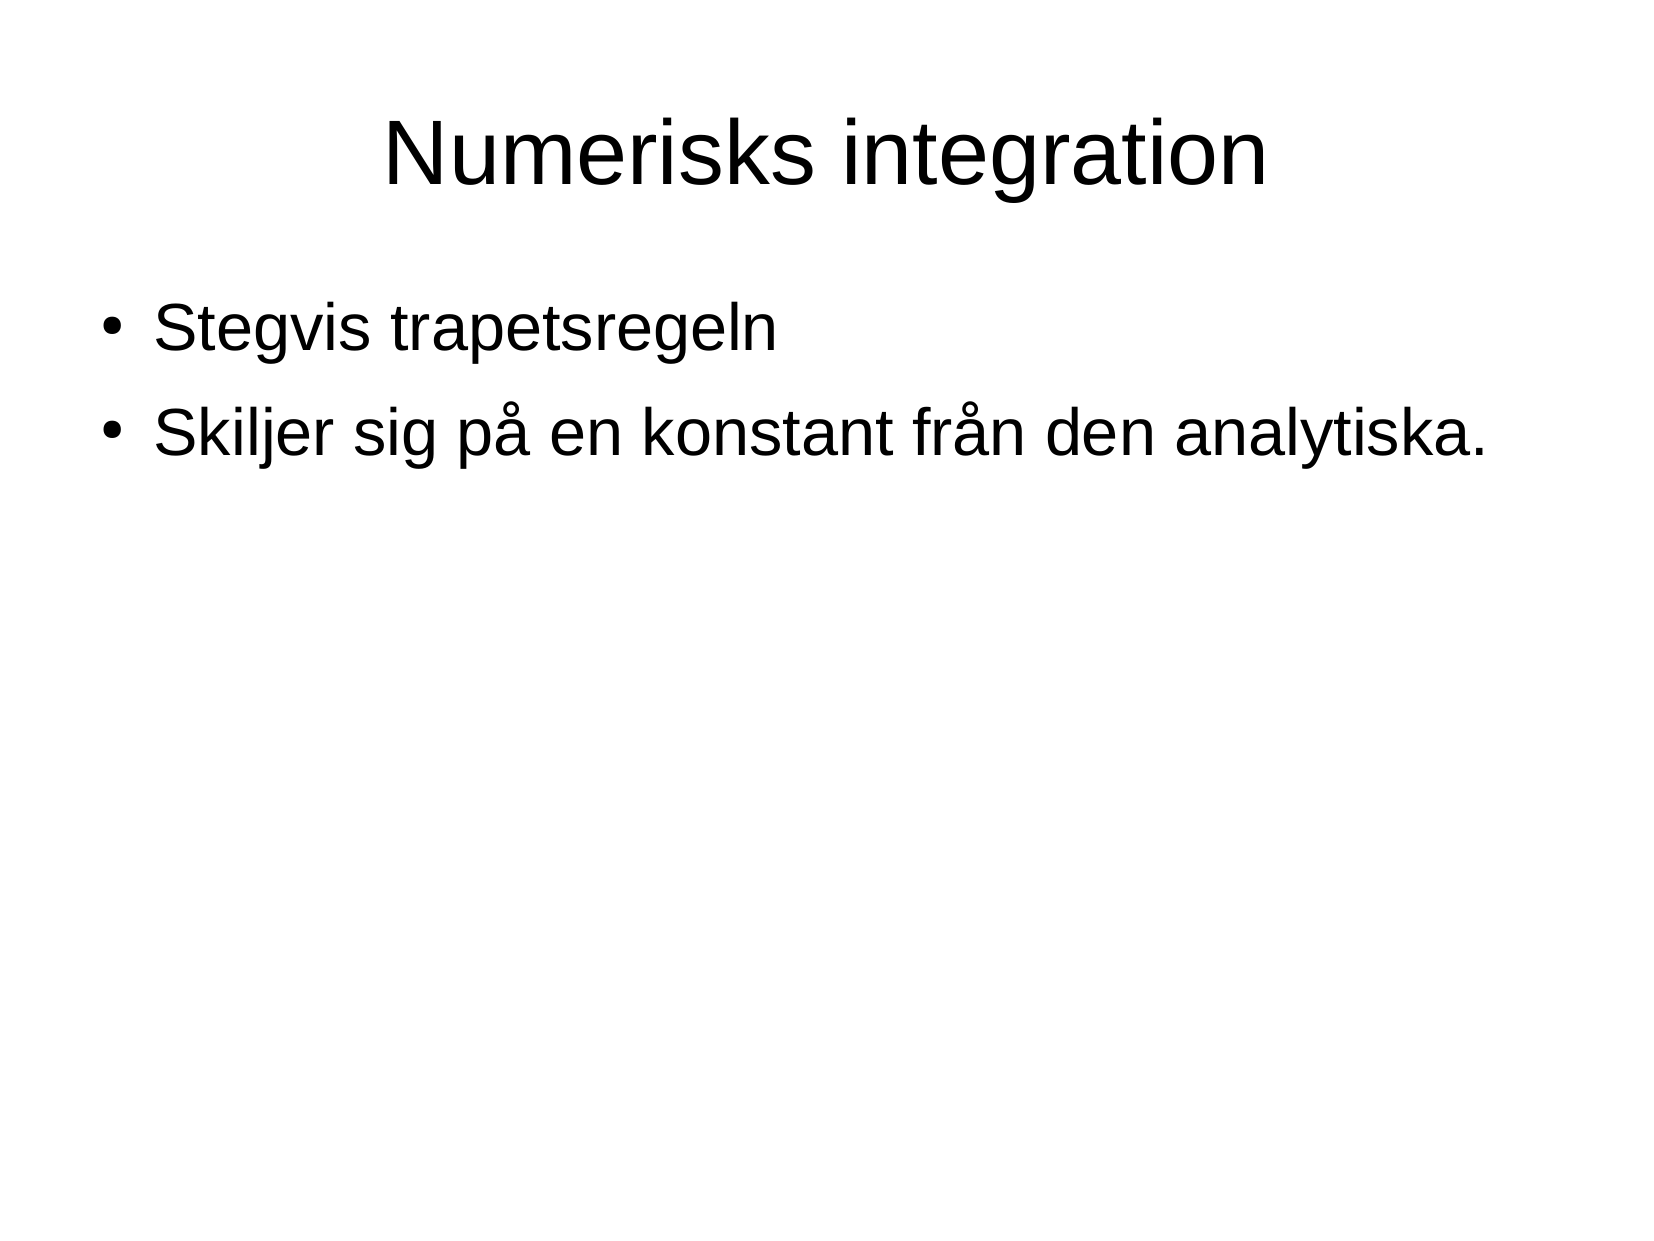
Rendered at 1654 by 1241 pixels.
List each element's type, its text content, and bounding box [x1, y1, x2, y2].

title Numerisks integration [82, 49, 1571, 257]
list Stegvis trapetsregeln Skiljer sig på en konstant från den analytiska. [82, 290, 1571, 1010]
